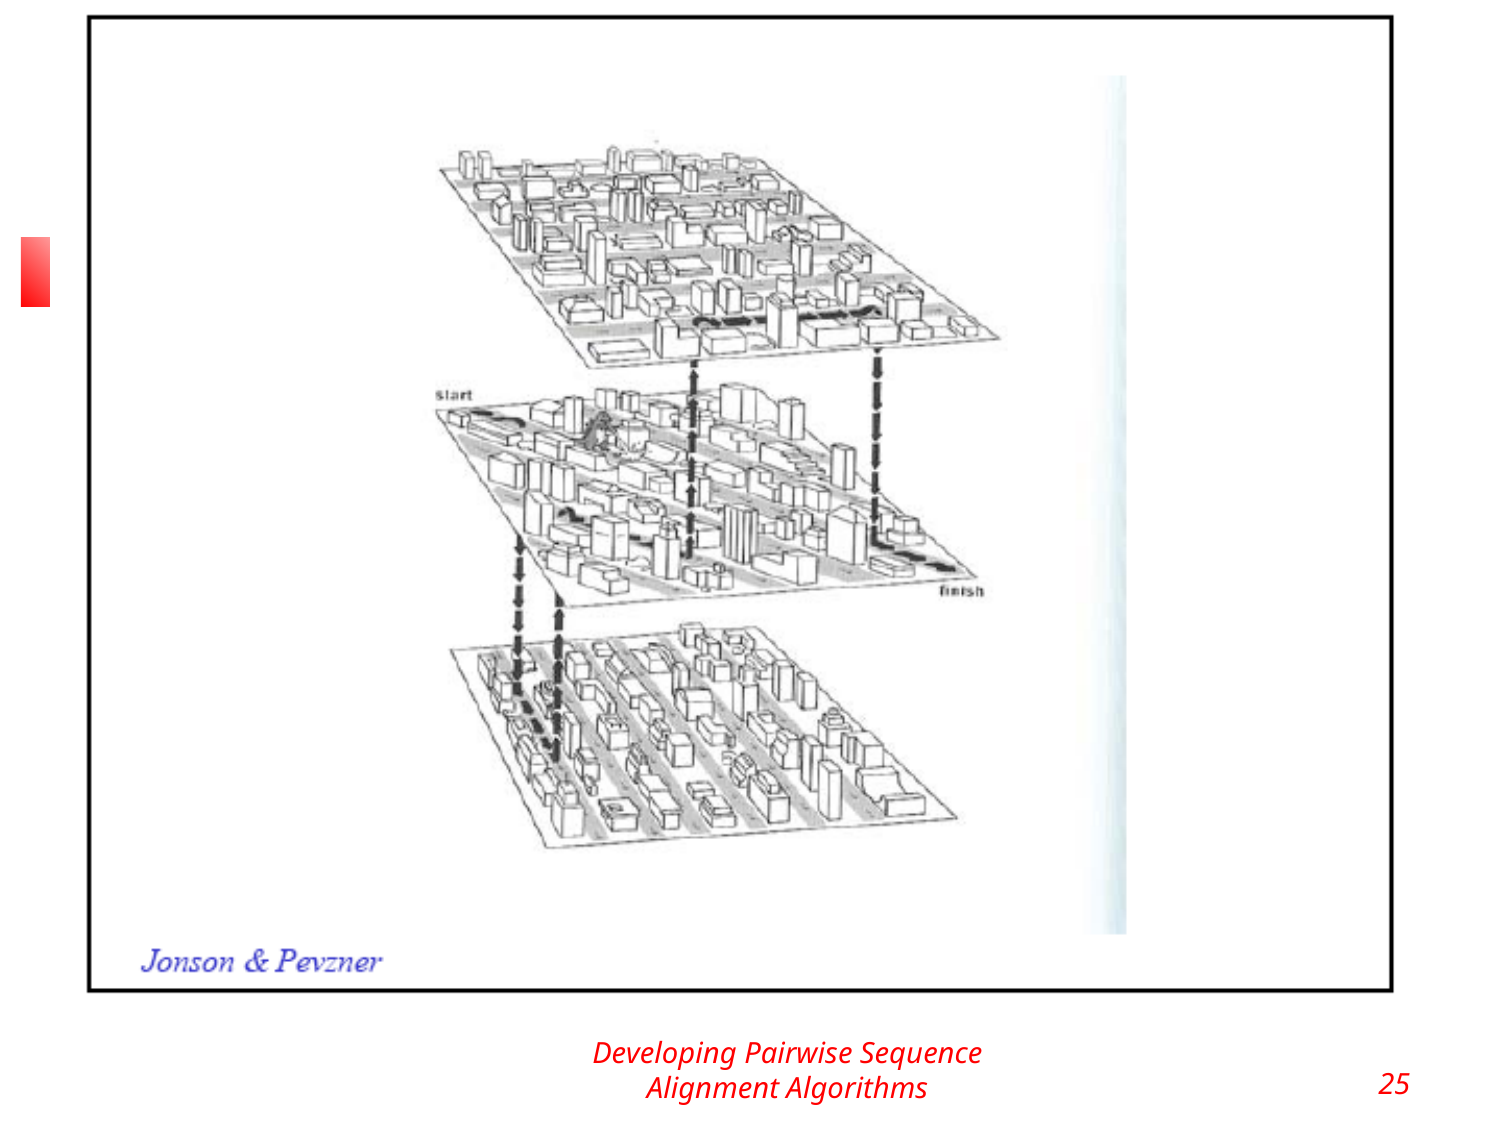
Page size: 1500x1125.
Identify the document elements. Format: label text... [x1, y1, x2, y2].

picture [50, 0, 1438, 1035]
text_box Developing Pairwise Sequence Alignment Algorithms [512, 1037, 1063, 1113]
text_box <number> [1112, 1037, 1426, 1113]
